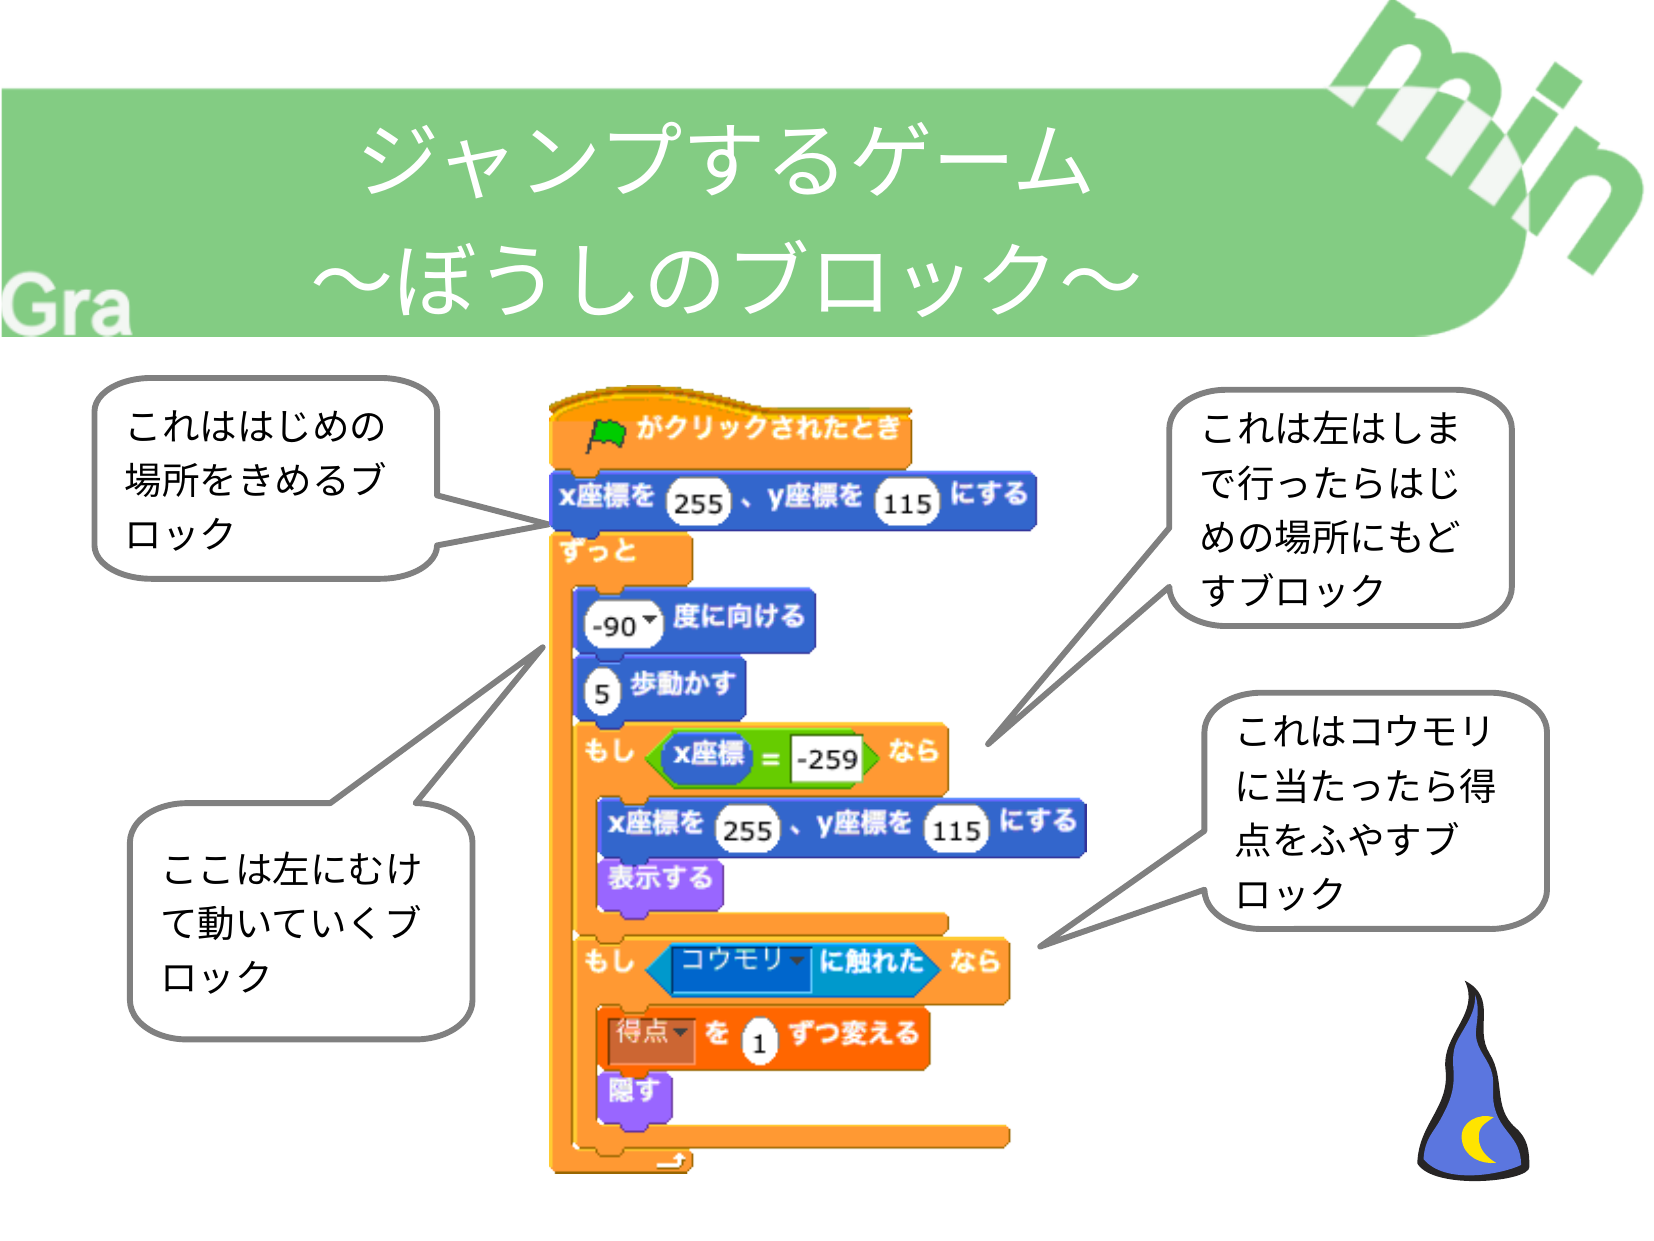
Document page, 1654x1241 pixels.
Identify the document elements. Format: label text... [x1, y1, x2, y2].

text_box これはコウモリに当たったら得点をふやすブロック [1040, 692, 1548, 947]
text_box これは左はしまで行ったらはじめの場所にもどすブロック [1087, 389, 1512, 659]
text_box ここは左にむけて動いていくブロック [129, 647, 543, 1040]
picture [1417, 980, 1532, 1182]
title ジャンプするゲーム 〜ぼうしのブロック〜 [11, 99, 1441, 332]
text_box これははじめの場所をきめるブロック [94, 377, 549, 579]
picture [549, 385, 1087, 1175]
picture [1, 0, 1654, 337]
